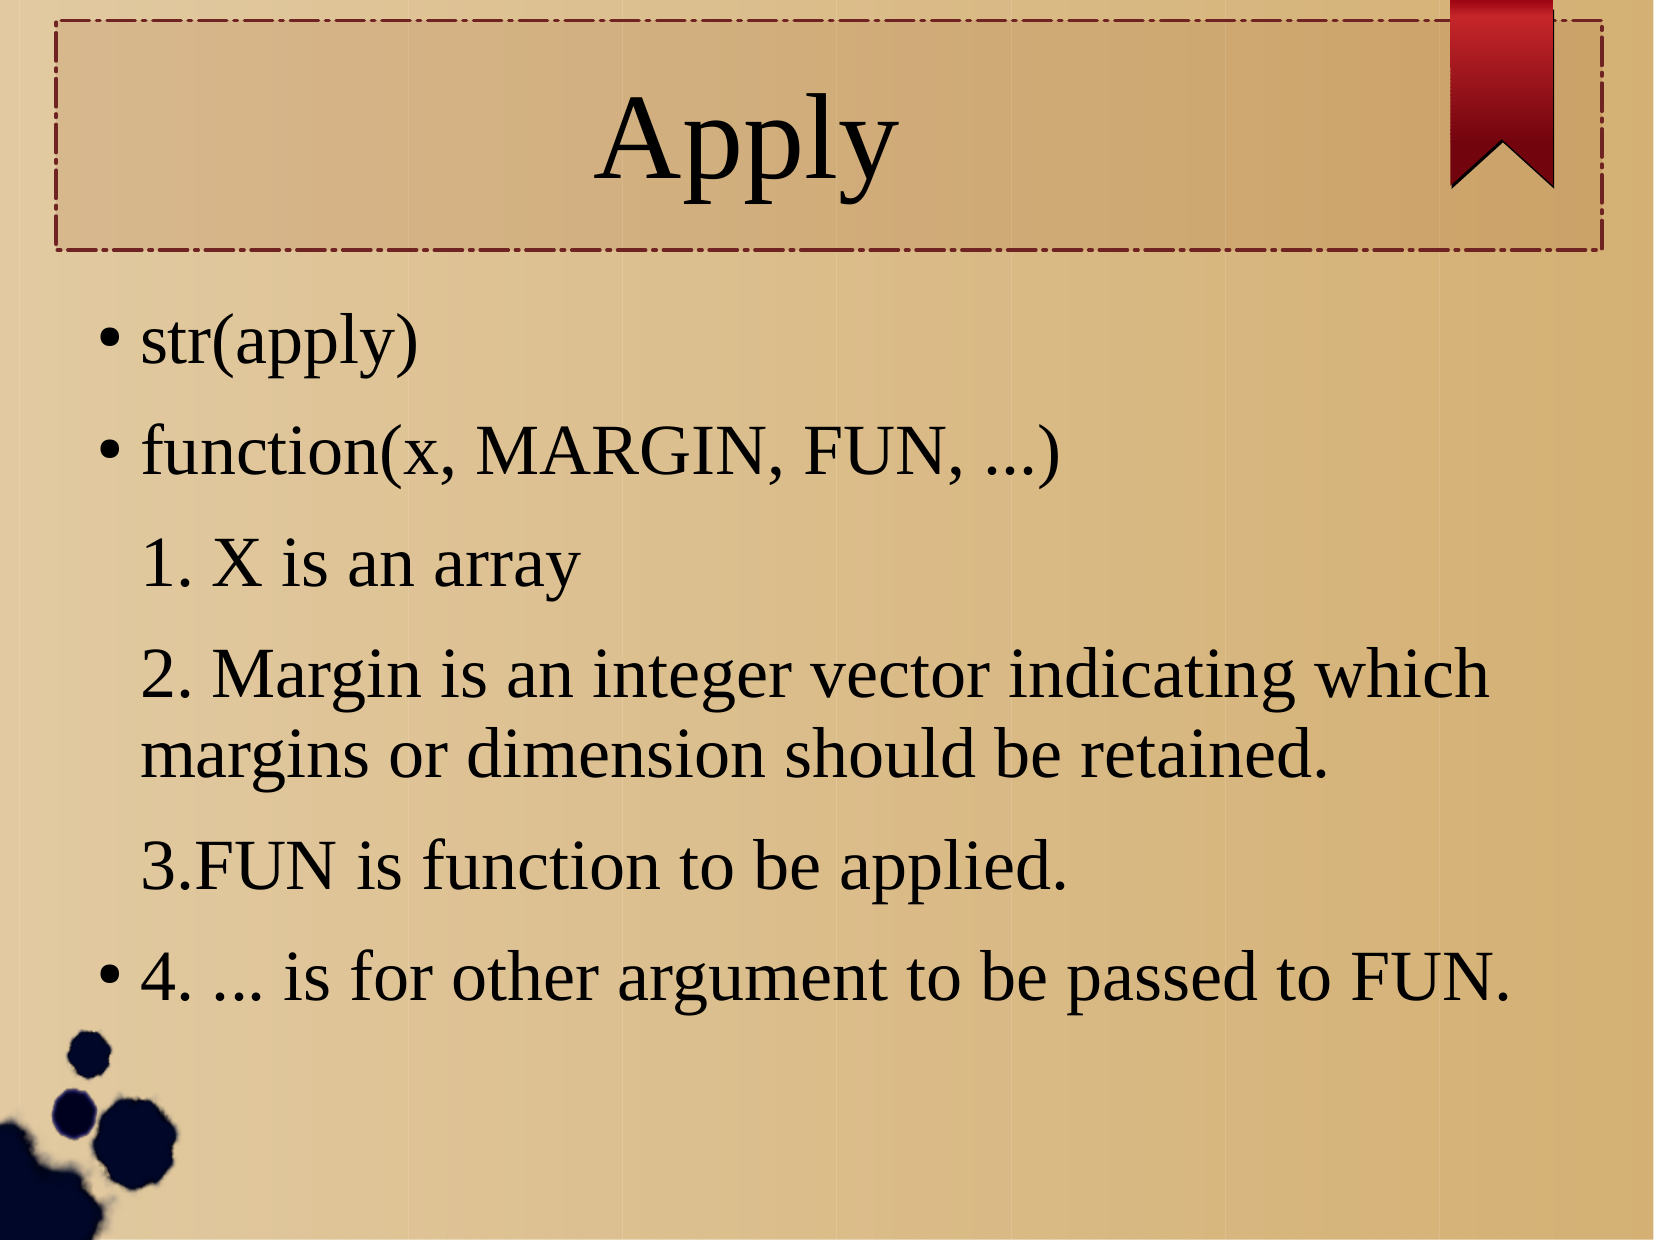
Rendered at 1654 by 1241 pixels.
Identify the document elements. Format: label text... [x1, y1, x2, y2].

title Apply [82, 47, 1412, 229]
list str(apply) function(x, MARGIN, FUN, ...) 1. X is an array 2. Margin is an integer vector indicating which margins or dimension should be retained. 3.FUN is function to be applied. 4. ... is for other argument to be passed to FUN. [82, 299, 1571, 1019]
